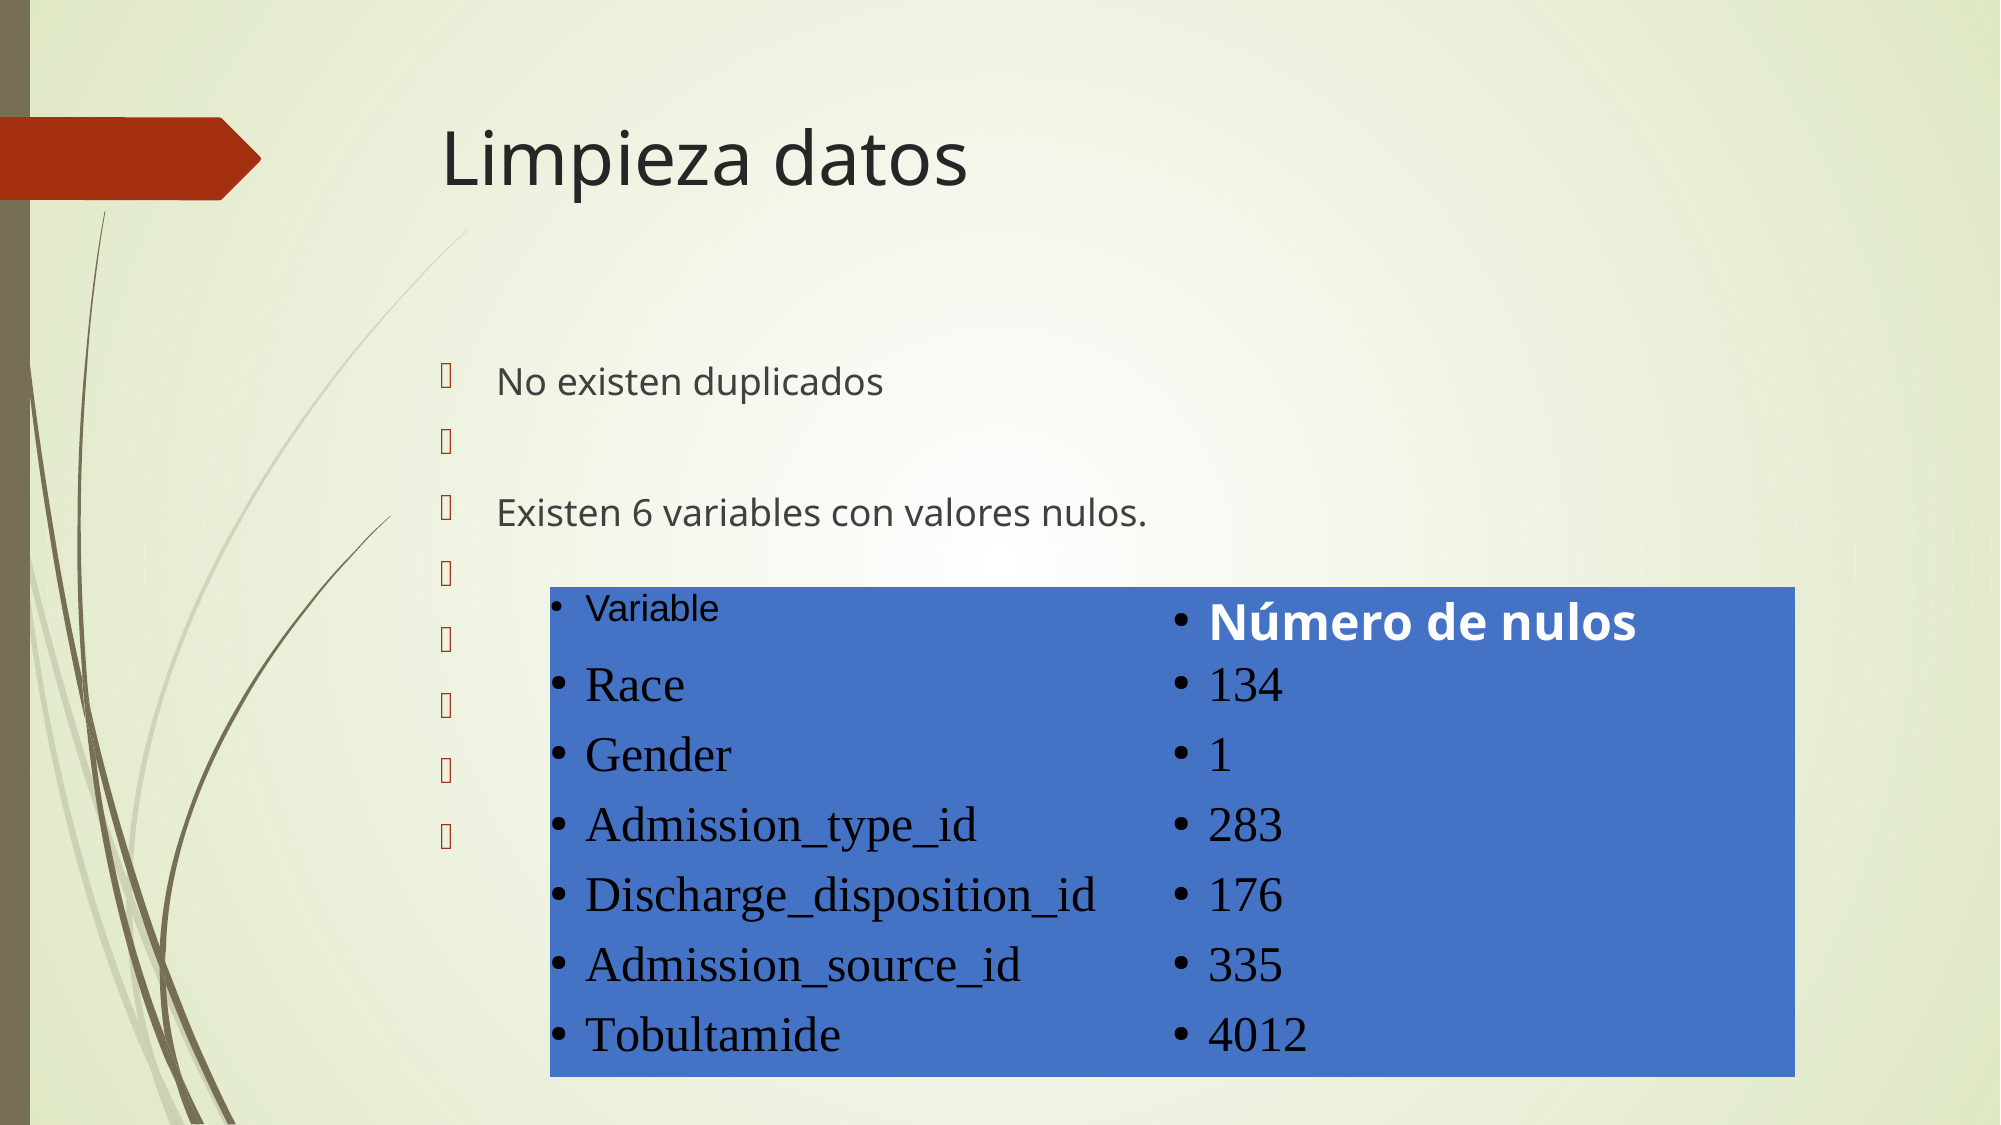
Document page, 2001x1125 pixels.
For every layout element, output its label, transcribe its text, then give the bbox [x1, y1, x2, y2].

title Limpieza datos [425, 102, 1888, 313]
table_cell 134 [1173, 657, 1795, 727]
table_cell Gender [550, 727, 1173, 797]
table_cell 4012 [1173, 1007, 1795, 1077]
table_cell 176 [1173, 867, 1795, 937]
table_cell 283 [1173, 797, 1795, 867]
list No existen duplicados Existen 6 variables con valores nulos. [424, 350, 1888, 970]
table_cell Race [550, 657, 1173, 727]
table_cell Admission_type_id [550, 797, 1173, 867]
table_cell Admission_source_id [550, 937, 1173, 1007]
table_cell Tobultamide [550, 1007, 1173, 1077]
table_header Número de nulos [1173, 587, 1795, 657]
table_cell 335 [1173, 937, 1795, 1007]
table_cell 1 [1173, 727, 1795, 797]
table_cell Discharge_disposition_id [550, 867, 1173, 937]
table_header Variable [550, 587, 1173, 657]
